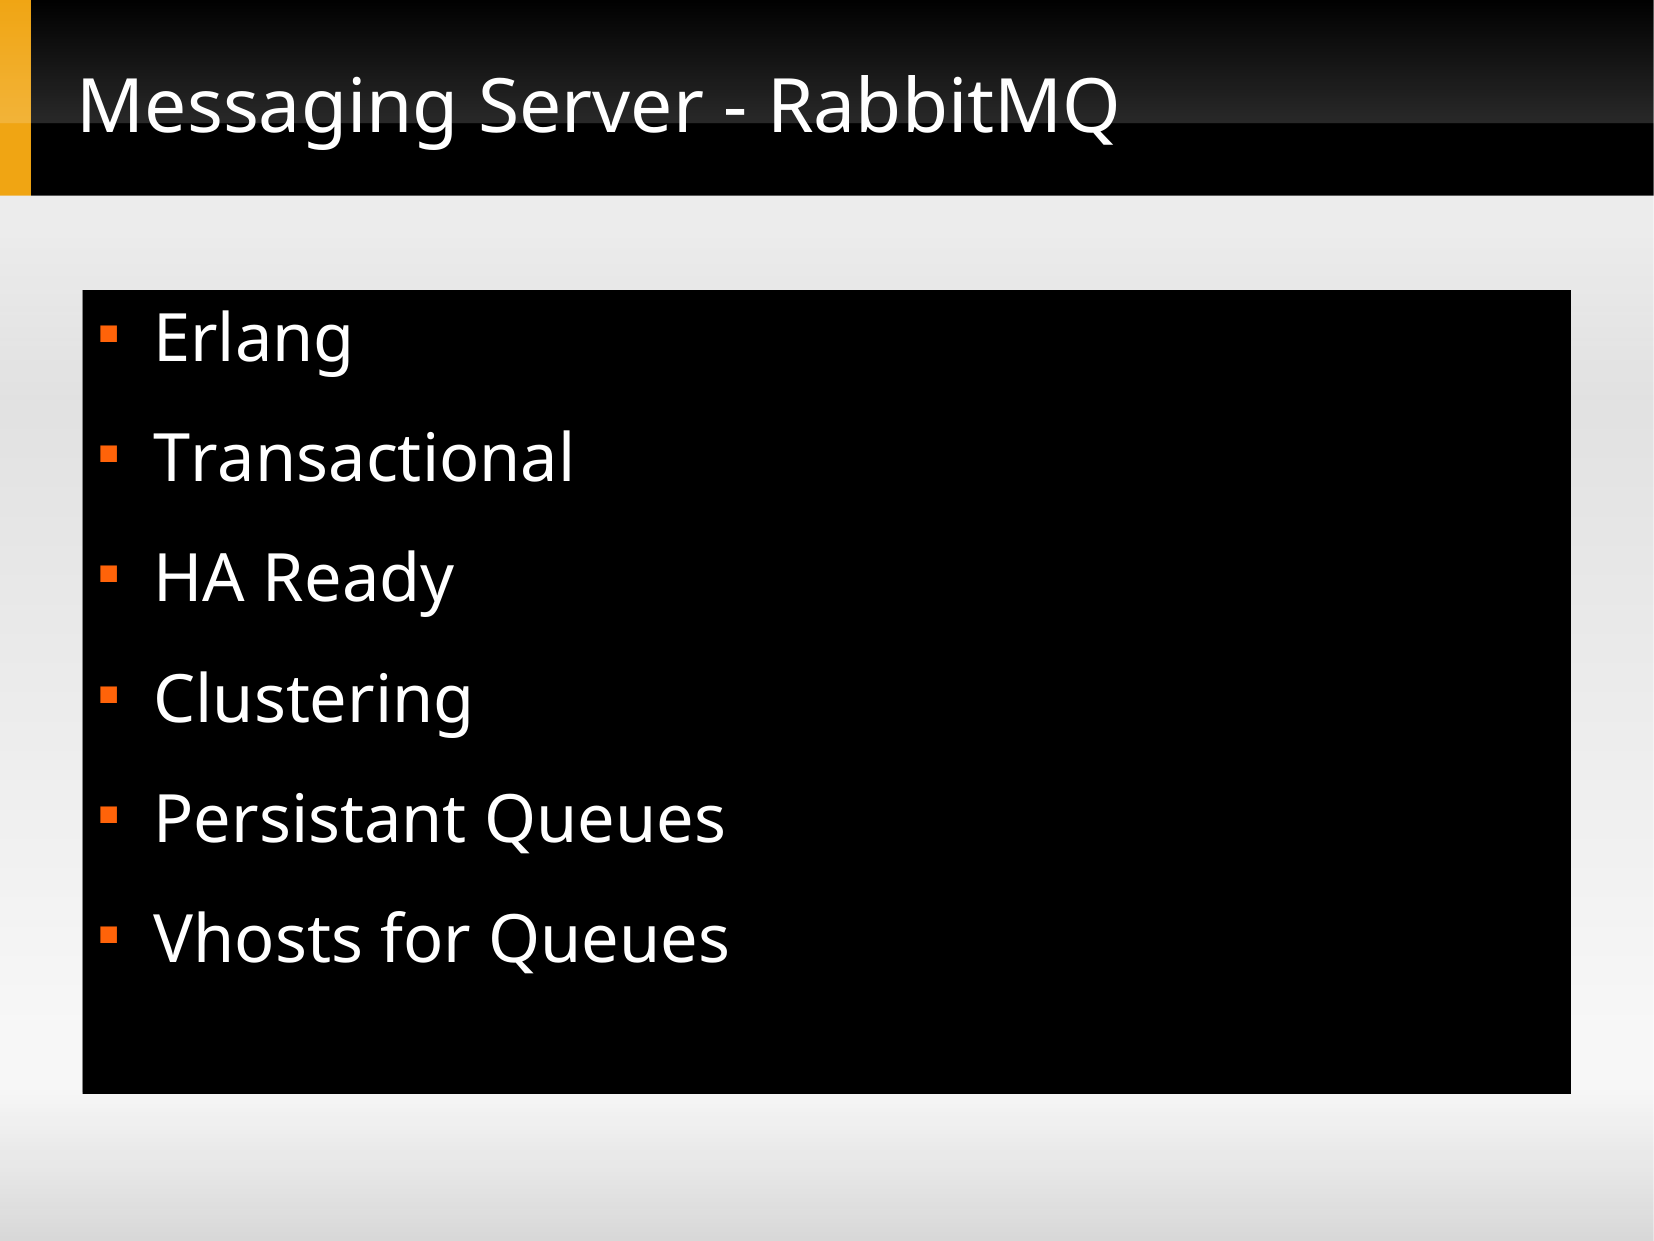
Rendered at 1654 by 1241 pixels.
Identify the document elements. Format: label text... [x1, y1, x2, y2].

title Messaging Server - RabbitMQ [76, 7, 1565, 200]
list Erlang Transactional HA Ready Clustering Persistant Queues Vhosts for Queues [82, 290, 1571, 1094]
picture [0, 0, 1654, 1241]
